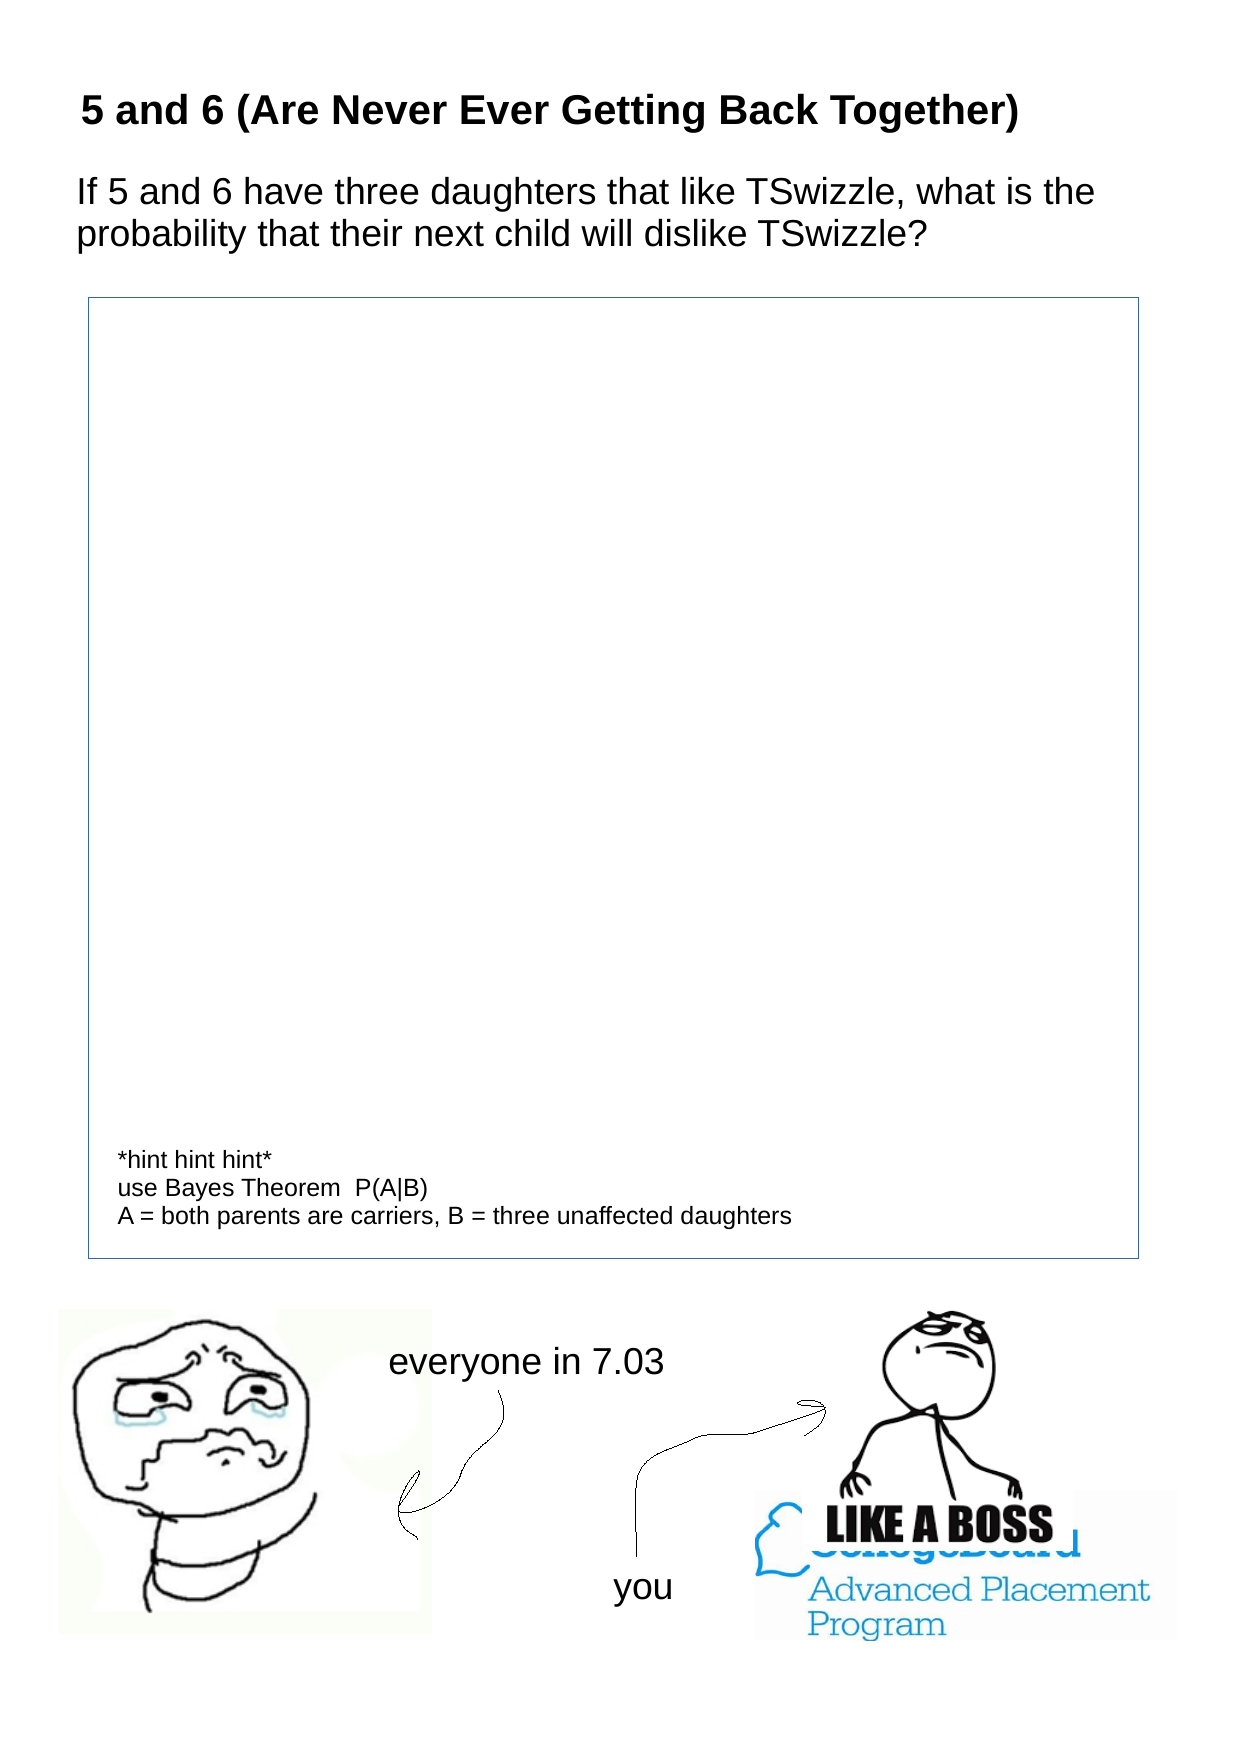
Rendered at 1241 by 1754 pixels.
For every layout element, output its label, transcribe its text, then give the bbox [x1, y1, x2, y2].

text_box 5 and 6 (Are Never Ever Getting Back Together) [66, 79, 1035, 142]
text_box *hint hint hint* use Bayes Theorem P(A|B) A = both parents are carriers, B = three unaffected daughters [102, 1138, 809, 1239]
text_box you [598, 1558, 689, 1616]
text_box If 5 and 6 have three daughters that like TSwizzle, what is the probability that their next child will dislike TSwizzle? [89, 298, 1111, 305]
picture [58, 1309, 432, 1634]
text_box If 5 and 6 have three daughters that like TSwizzle, what is the probability that their next child will dislike TSwizzle? [61, 163, 1111, 305]
picture [755, 1301, 1178, 1647]
text_box everyone in 7.03 [373, 1333, 680, 1391]
